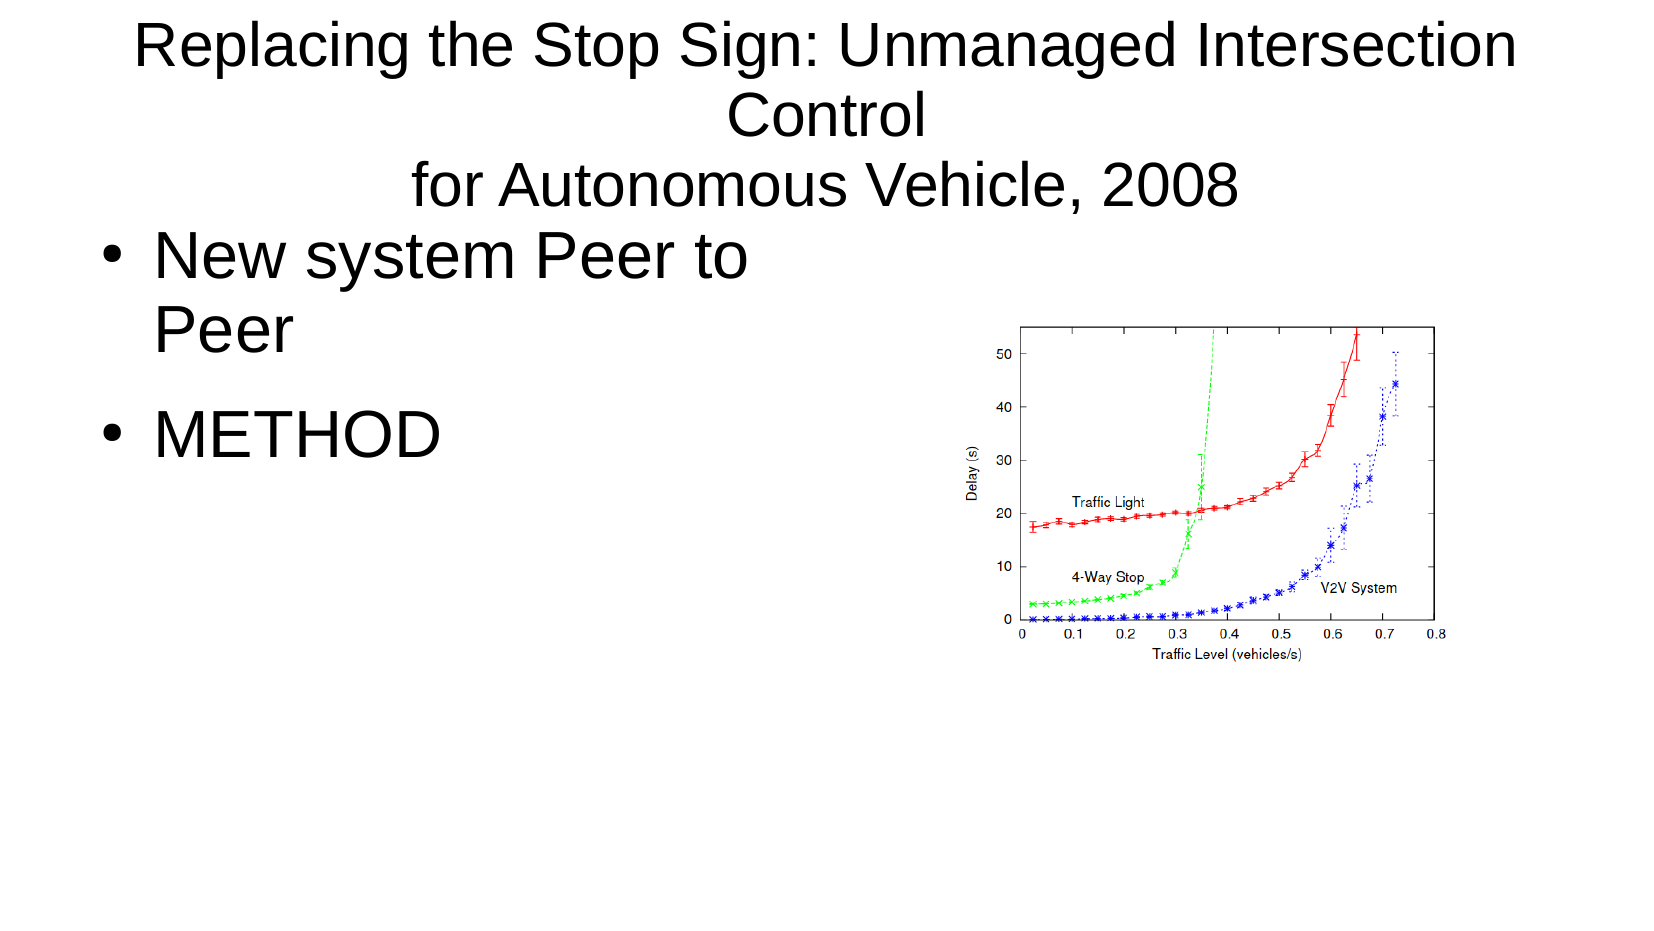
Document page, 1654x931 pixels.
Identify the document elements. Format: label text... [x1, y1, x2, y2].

title Replacing the Stop Sign: Unmanaged Intersection Control for Autonomous Vehicle, 2008 [82, 10, 1571, 220]
list New system Peer to Peer METHOD [82, 217, 809, 758]
picture [845, 291, 1572, 683]
